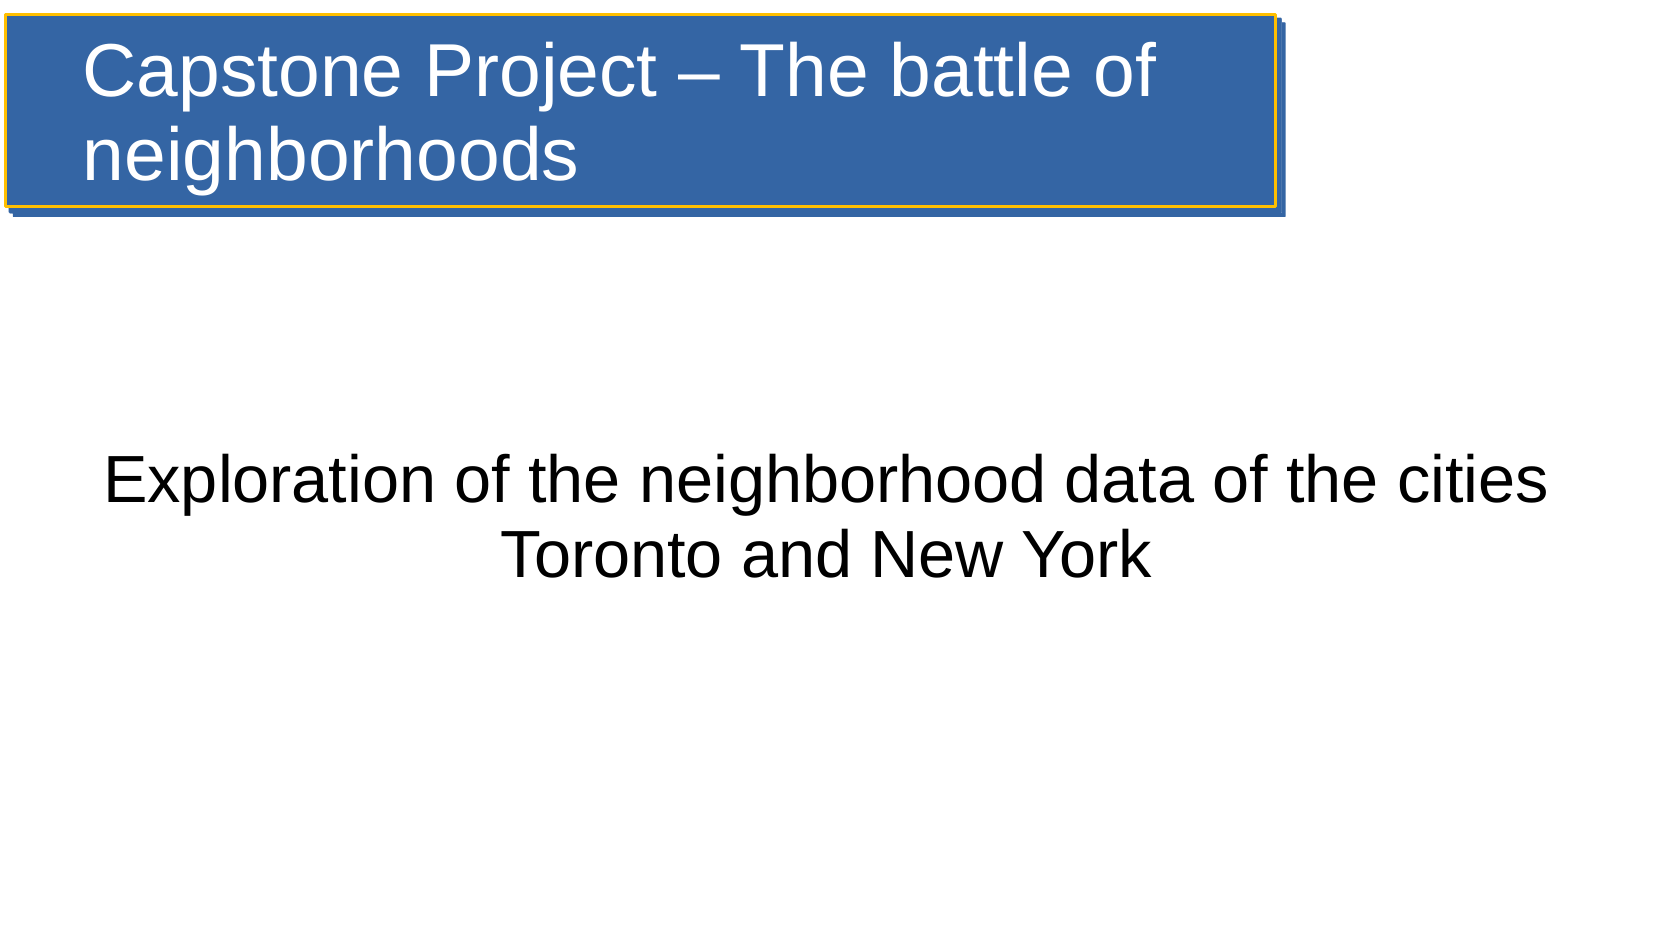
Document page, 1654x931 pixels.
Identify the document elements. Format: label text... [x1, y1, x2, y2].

title Capstone Project – The battle of neighborhoods [82, 28, 1235, 197]
subtitle Exploration of the neighborhood data of the cities Toronto and New York [88, 236, 1565, 798]
